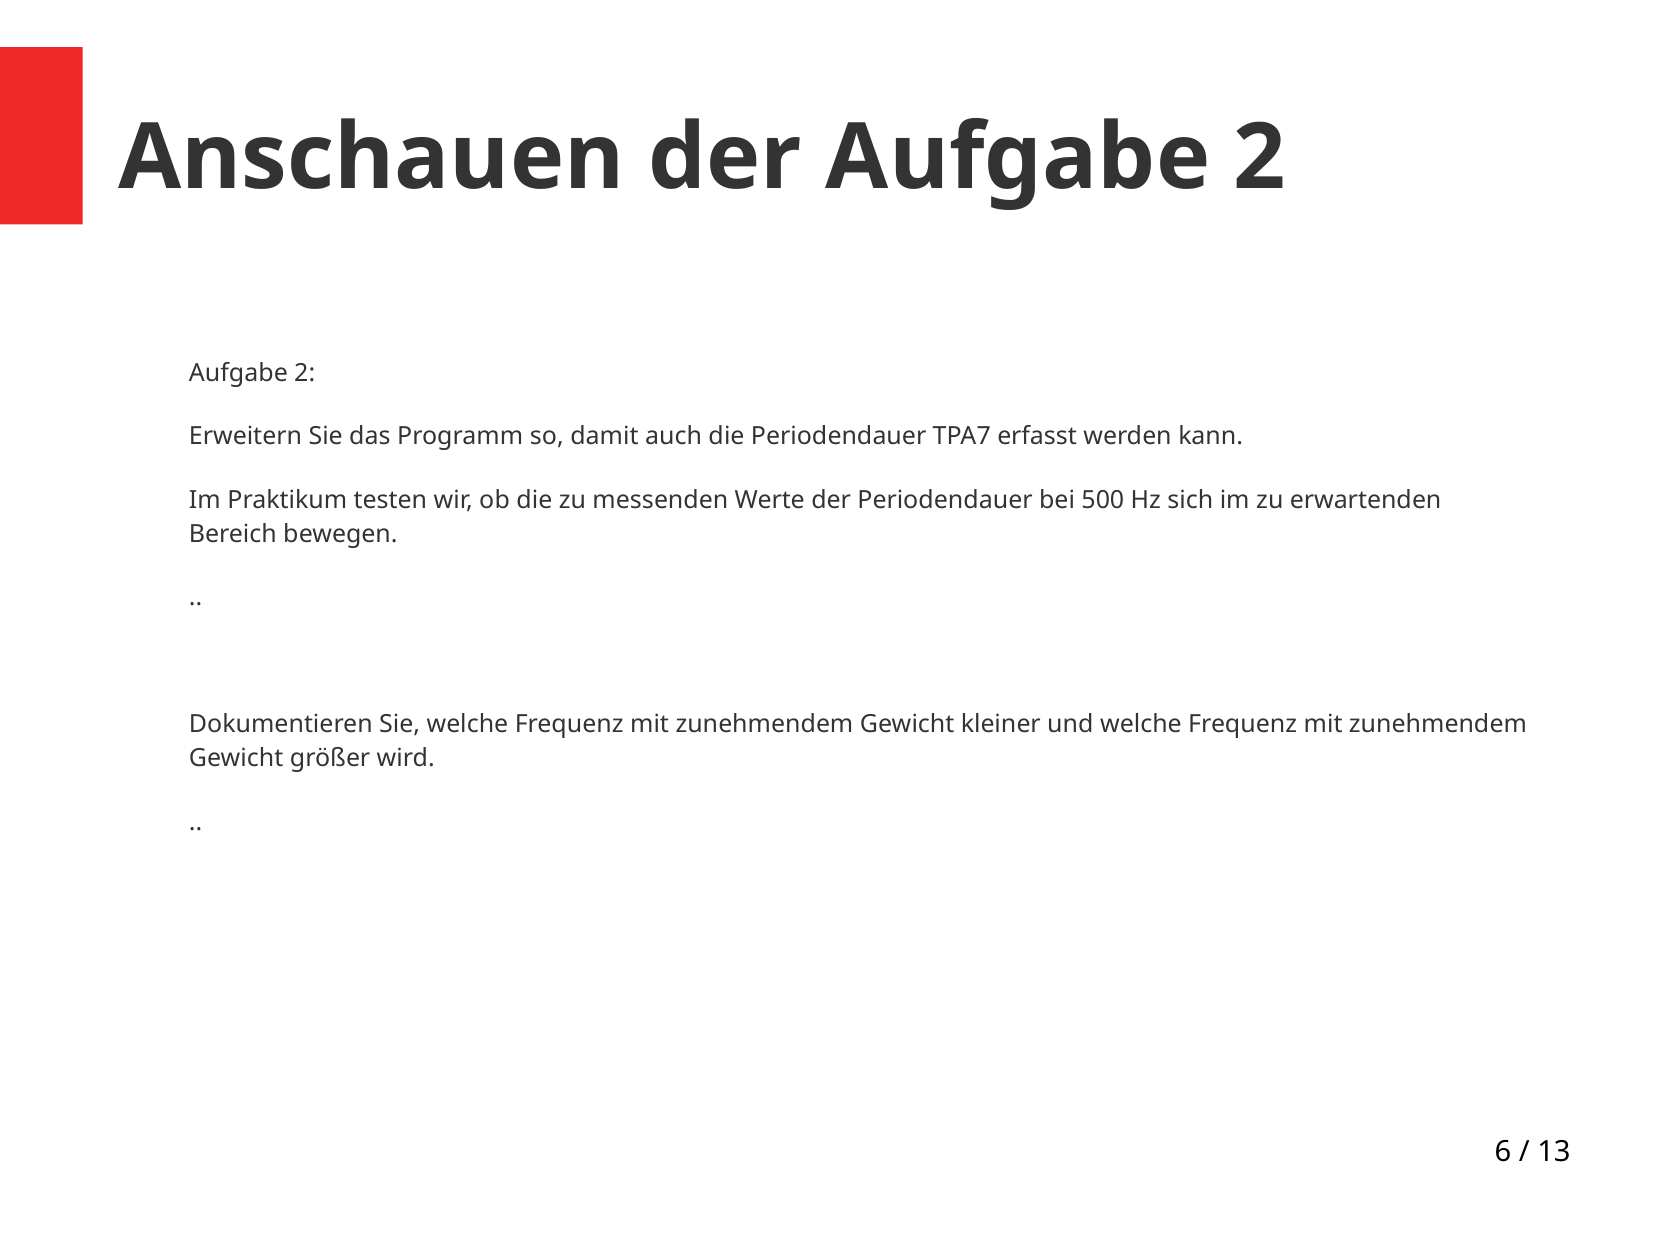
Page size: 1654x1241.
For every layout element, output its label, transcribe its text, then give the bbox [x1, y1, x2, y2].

title Anschauen der Aufgabe 2 [118, 49, 1571, 257]
list Aufgabe 2: Erweitern Sie das Programm so, damit auch die Periodendauer TPA7 erfasst werden kann. Im Praktikum testen wir, ob die zu messenden Werte der Periodendauer bei 500 Hz sich im zu erwartenden Bereich bewegen. .. Dokumentieren Sie, welche Frequenz mit zunehmendem Gewicht kleiner und welche Frequenz mit zunehmendem Gewicht größer wird. .. [118, 354, 1536, 1074]
